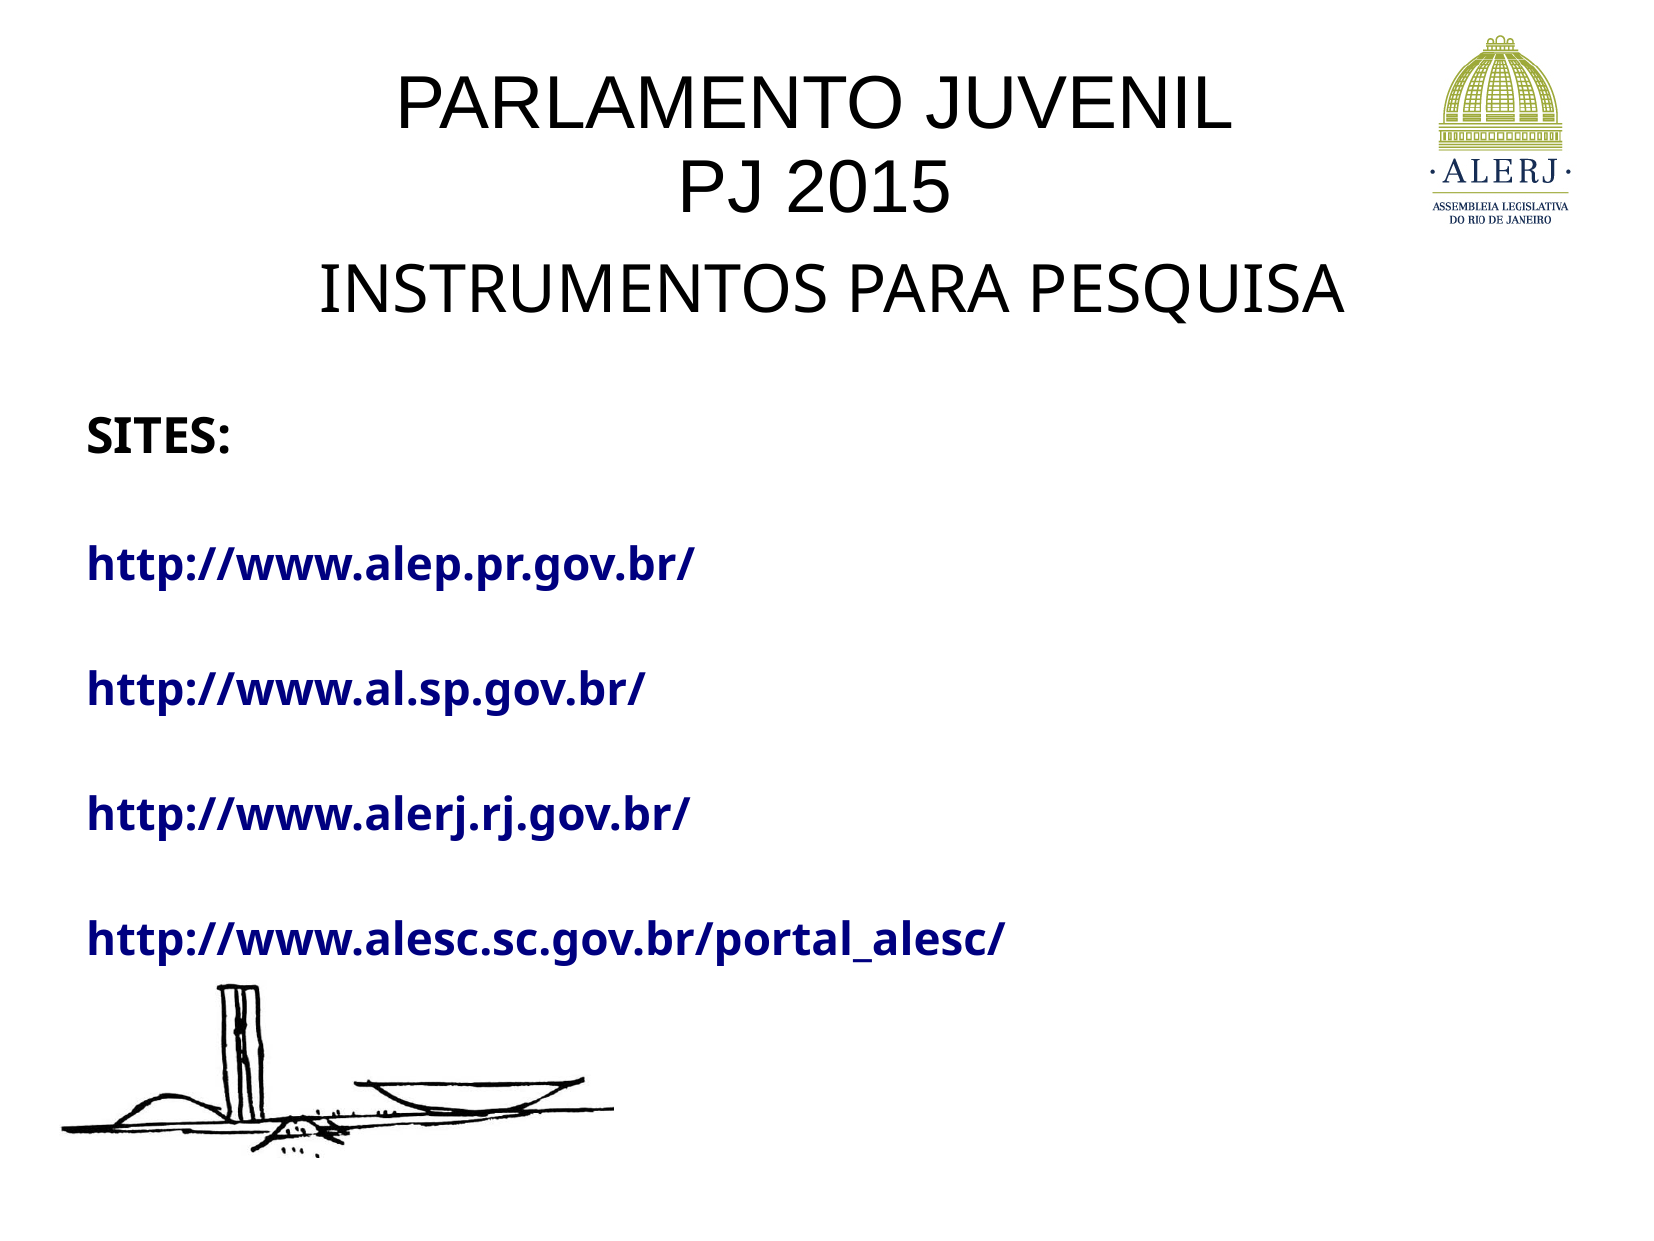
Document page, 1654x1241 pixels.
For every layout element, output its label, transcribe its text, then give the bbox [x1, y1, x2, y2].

title PARLAMENTO JUVENIL PJ 2015 [47, 40, 1583, 249]
picture [59, 980, 71, 1158]
text_box SITES: http://www.alep.pr.gov.br/ http://www.al.sp.gov.br/ http://www.alerj.rj.gov.br/ http://www.alesc.sc.gov.br/portal_alesc/ [71, 393, 1548, 1241]
text_box INSTRUMENTOS PARA PESQUISA [94, 229, 1571, 343]
picture [1358, 23, 1642, 235]
